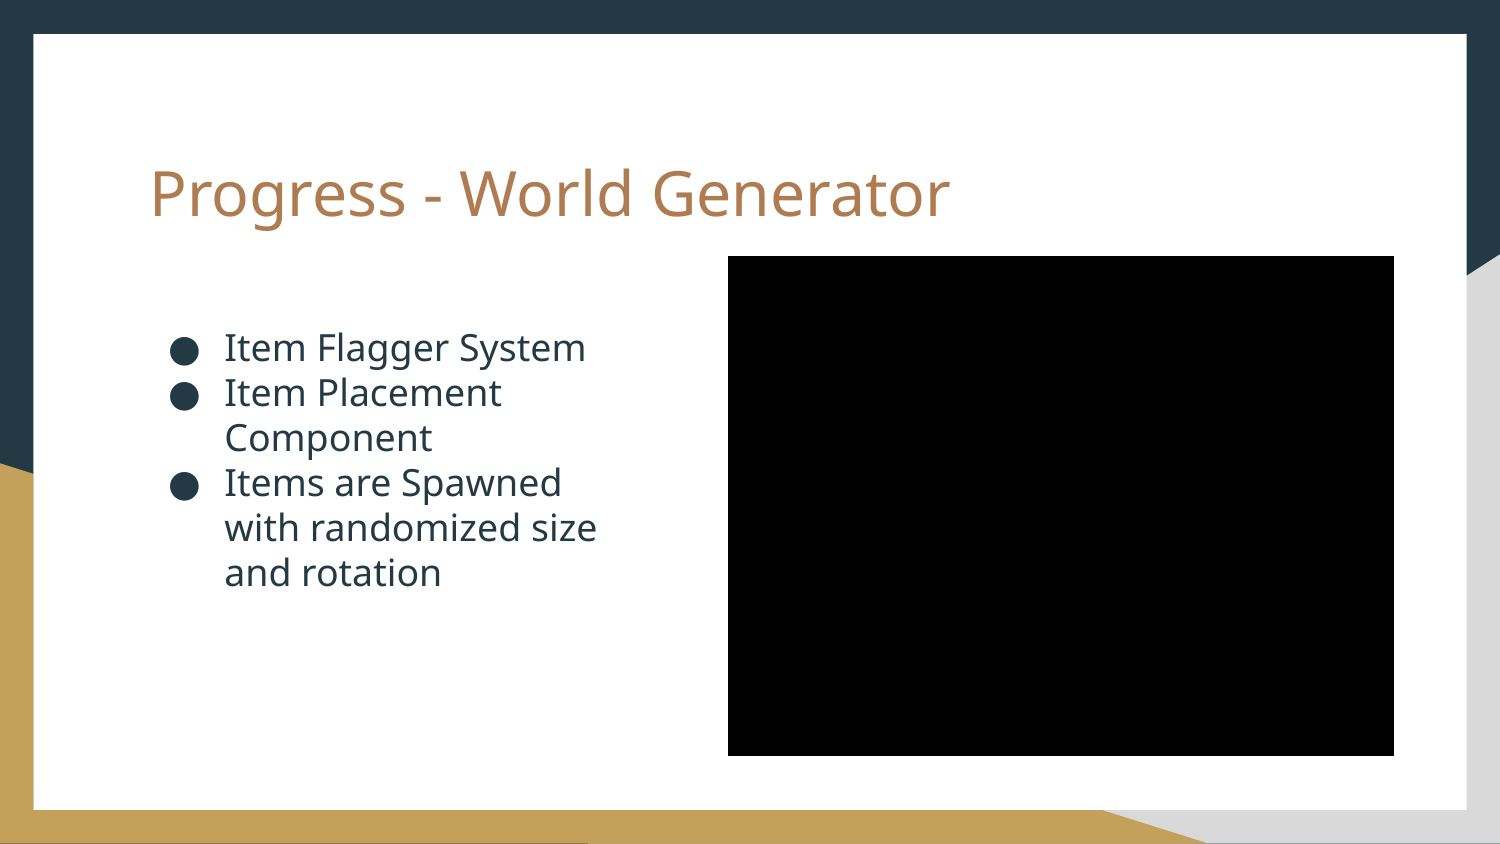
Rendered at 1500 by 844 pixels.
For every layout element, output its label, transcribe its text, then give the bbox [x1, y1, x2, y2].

title Progress - World Generator [134, 138, 1366, 296]
text_box Item Flagger System Item Placement Component Items are Spawned with randomized size and rotation [134, 309, 629, 610]
picture [728, 256, 1394, 756]
